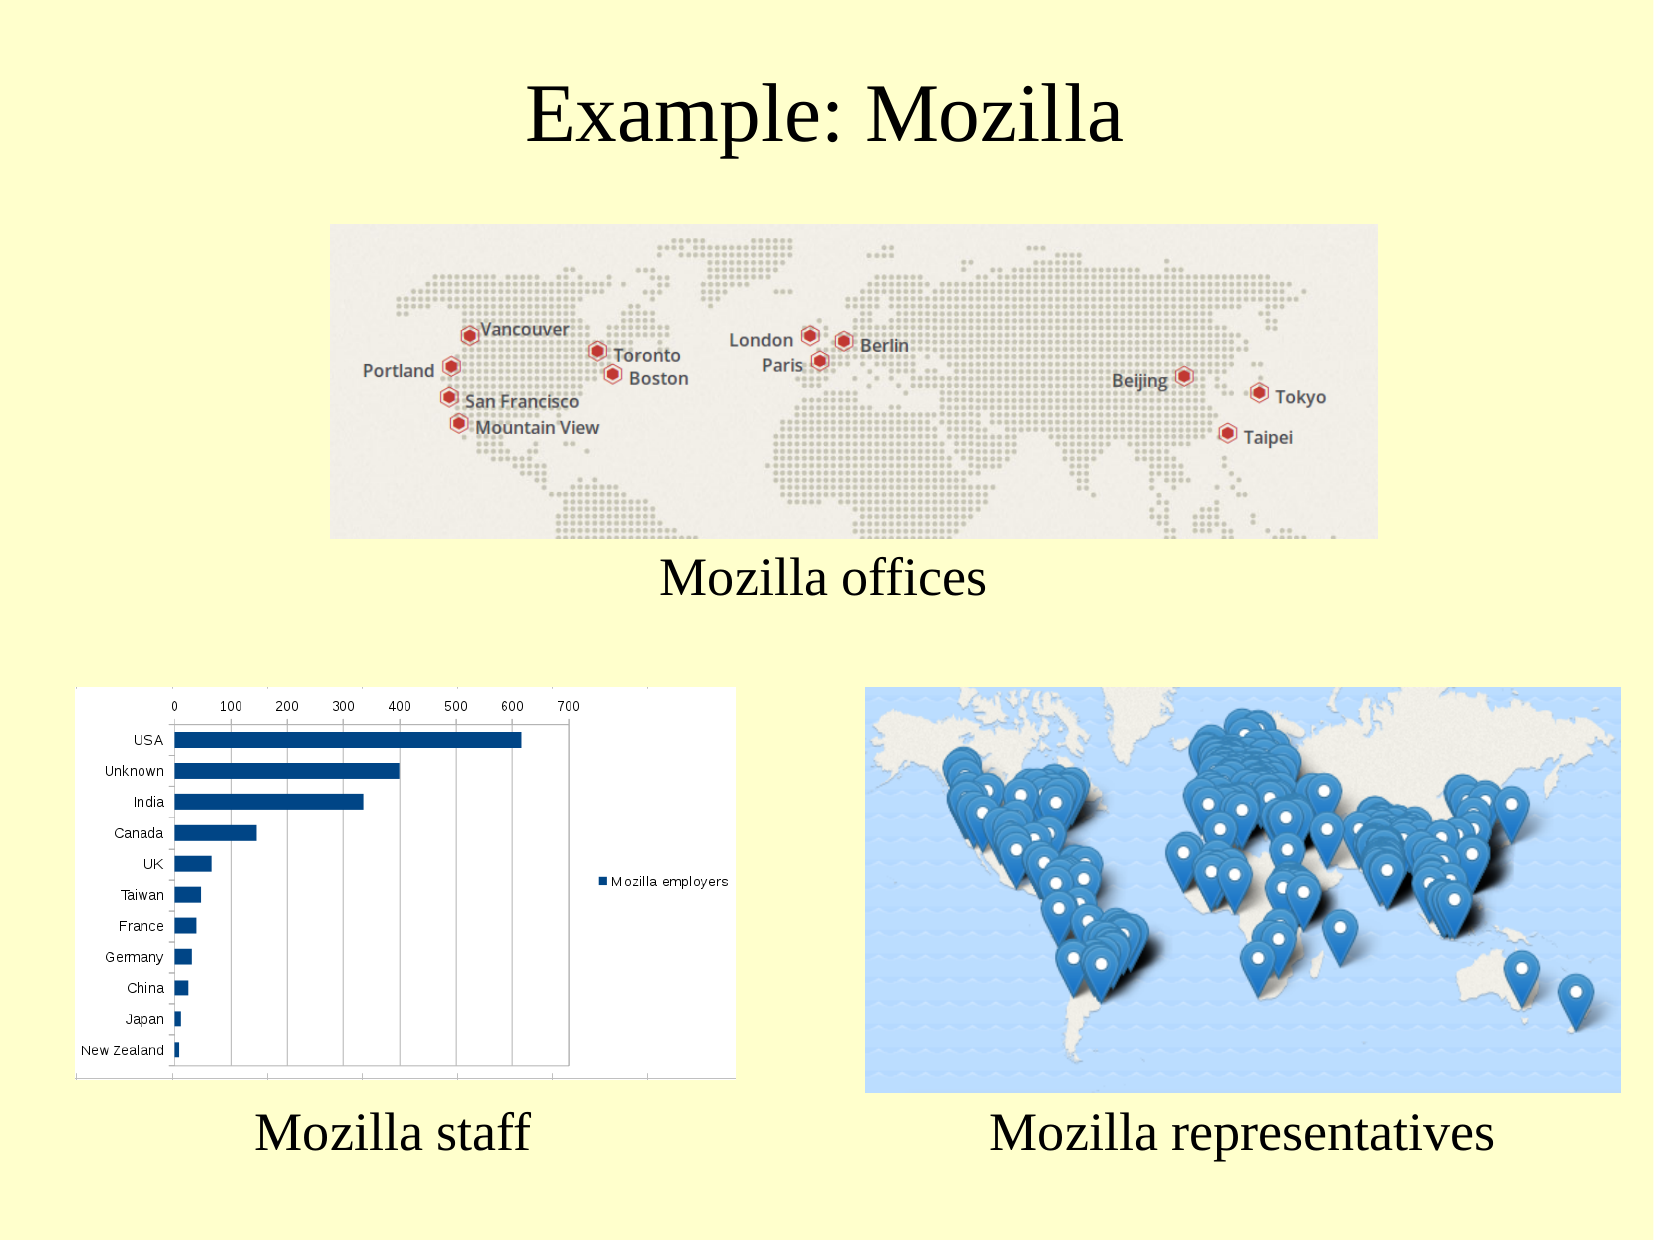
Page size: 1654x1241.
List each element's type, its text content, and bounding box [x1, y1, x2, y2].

text_box Example: Mozilla [195, 60, 1456, 168]
picture [75, 687, 736, 1081]
text_box Mozilla staff [240, 1095, 856, 1171]
picture [865, 687, 1621, 1093]
text_box Mozilla representatives [975, 1095, 1606, 1171]
text_box Mozilla offices [645, 539, 1351, 616]
picture [330, 224, 1378, 539]
